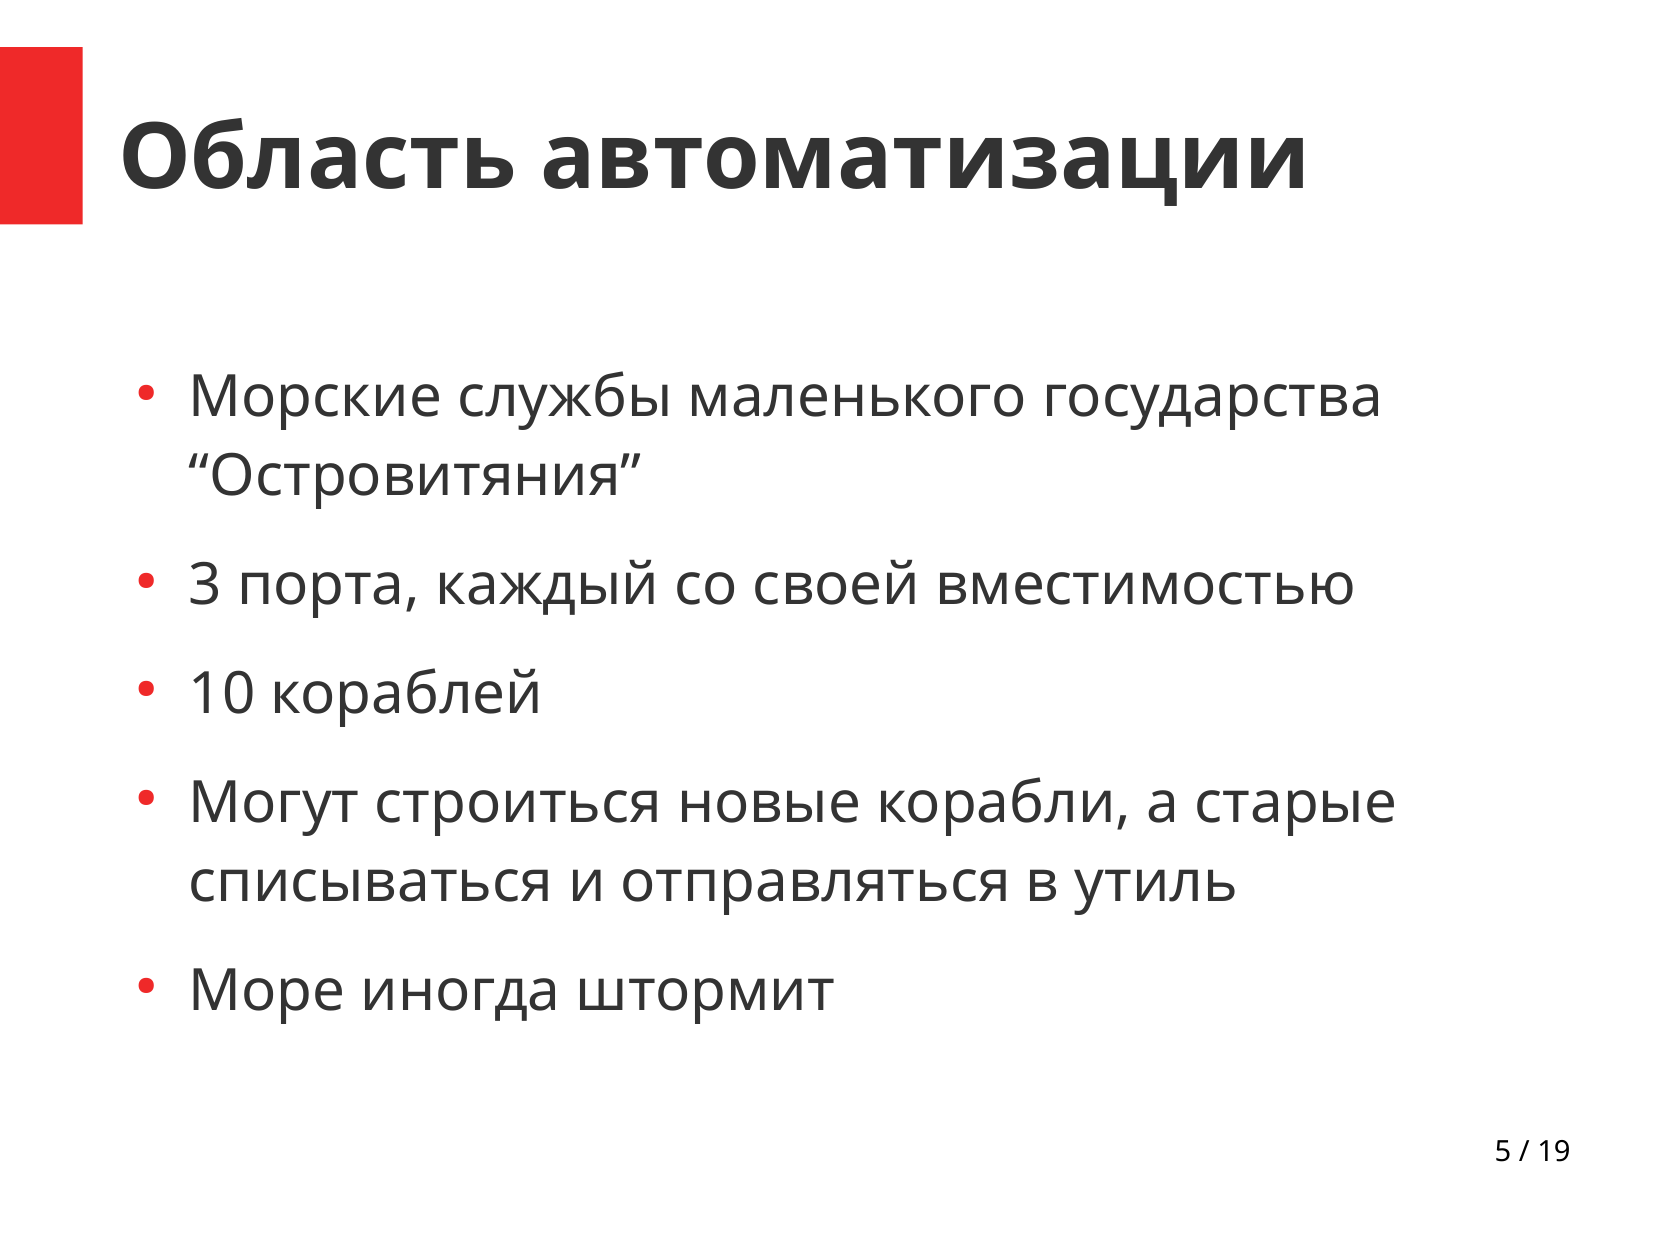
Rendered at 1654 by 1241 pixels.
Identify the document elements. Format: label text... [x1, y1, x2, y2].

list Морские службы маленького государства “Островитяния” 3 порта, каждый со своей вместимостью 10 кораблей Могут строиться новые корабли, а старые списываться и отправляться в утиль Море иногда штормит [118, 354, 1536, 1074]
title Область автоматизации [118, 49, 1571, 257]
